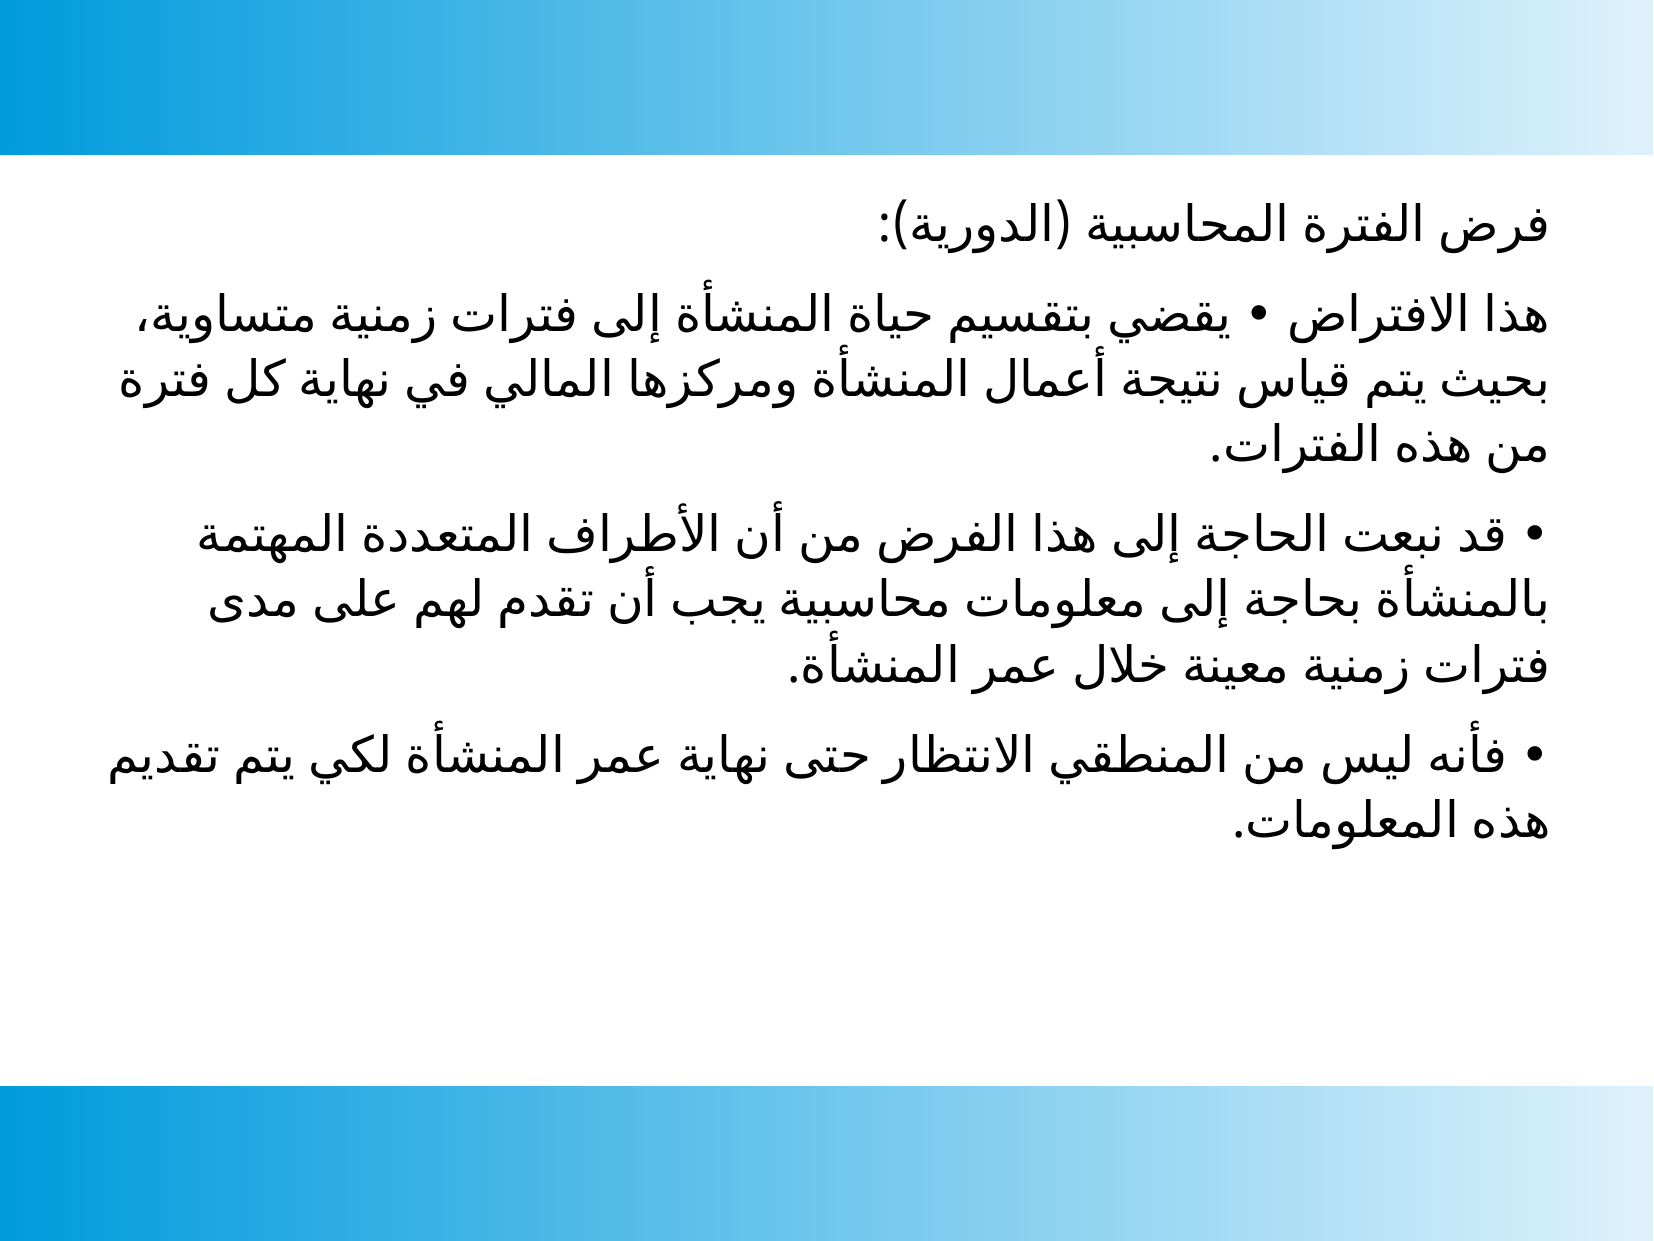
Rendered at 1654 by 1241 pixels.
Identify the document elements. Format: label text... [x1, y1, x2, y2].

text_box فرض الفترة المحاسبية (الدورية): هذا الافتراض • يقضي بتقسيم حياة المنشأة إلى فترات زمنية متساوية، بحيث يتم قياس نتيجة أعمال المنشأة ومركزها المالي في نهاية كل فترة من هذه الفترات. • قد نبعت الحاجة إلى هذا الفرض من أن الأطراف المتعددة المهتمة بالمنشأة بحاجة إلى معلومات محاسبية يجب أن تقدم لهم على مدى فترات زمنية معينة خلال عمر المنشأة. • فأنه ليس من المنطقي الانتظار حتى نهاية عمر المنشأة لكي يتم تقديم هذه المعلومات. [60, 108, 1566, 886]
